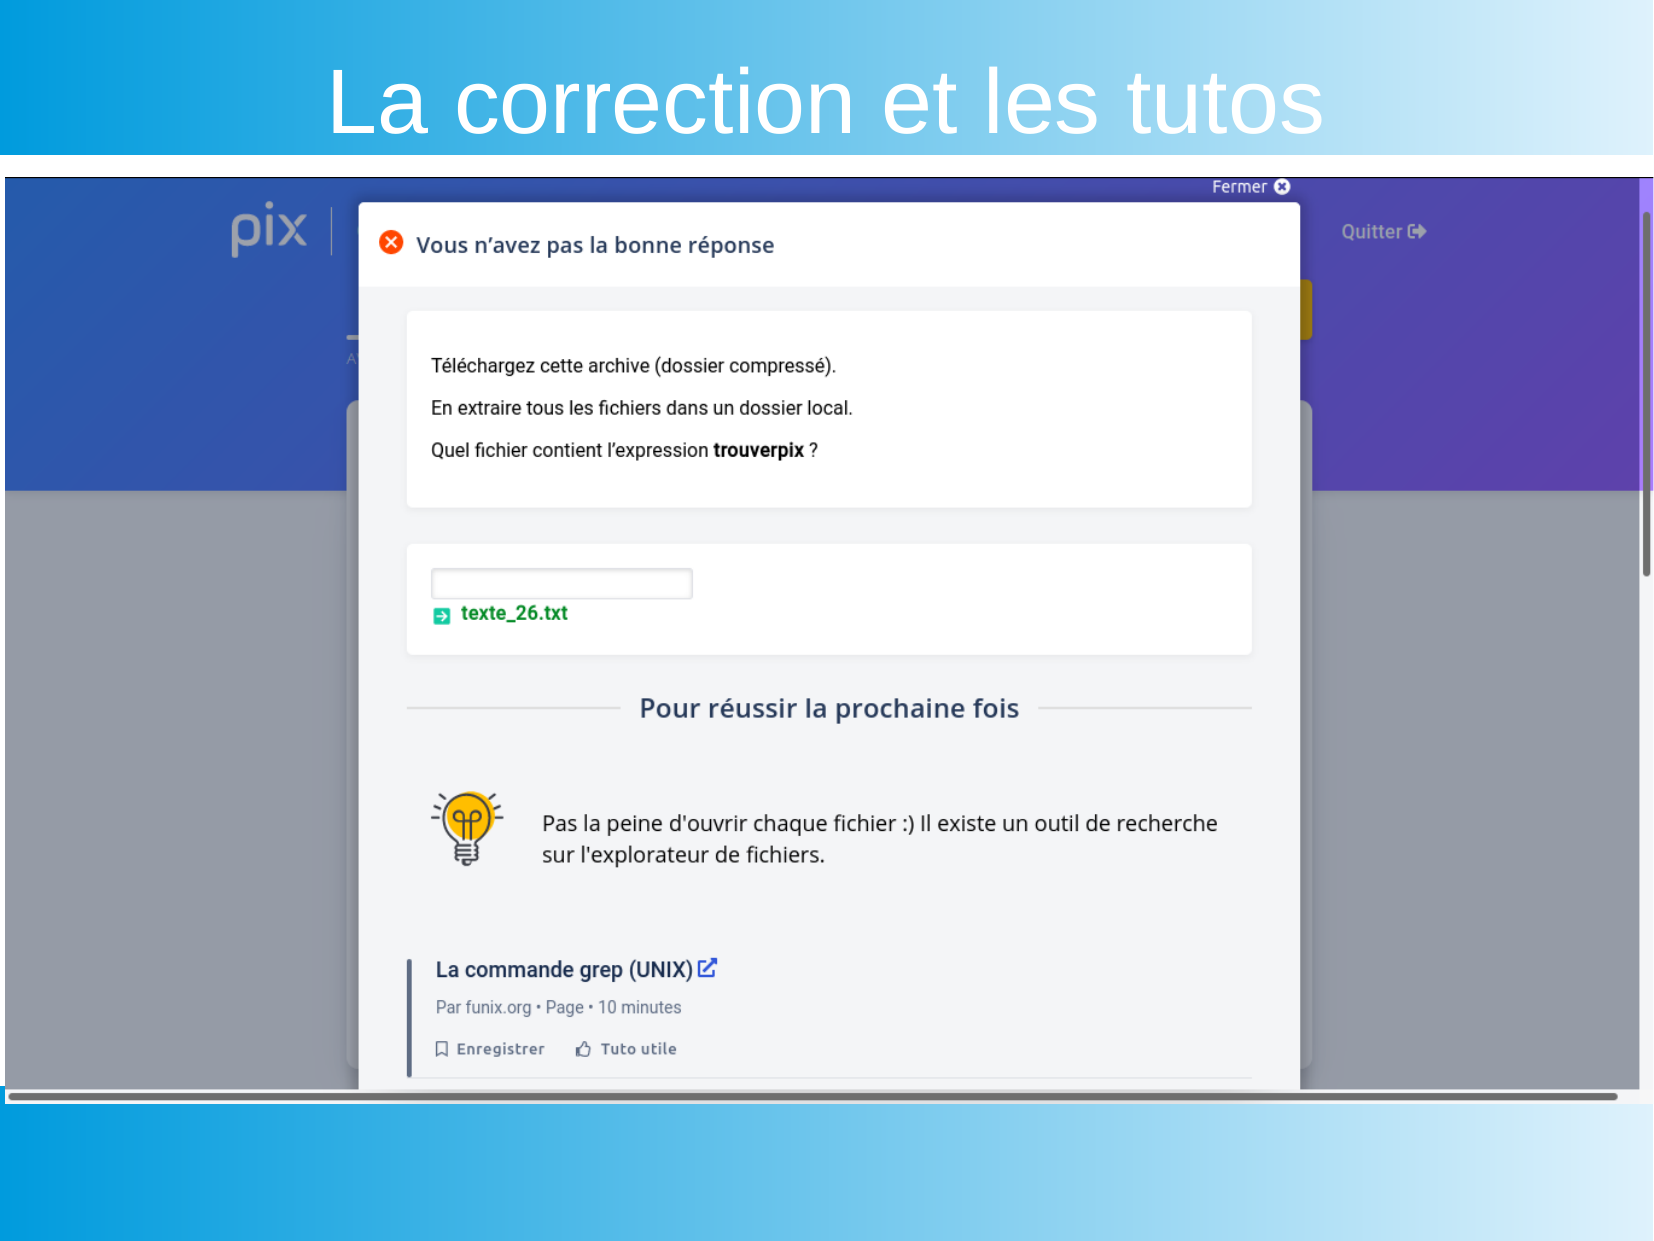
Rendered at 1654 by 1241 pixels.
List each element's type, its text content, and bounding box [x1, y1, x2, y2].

picture [5, 177, 1654, 1241]
title La correction et les tutos [82, 49, 1571, 155]
